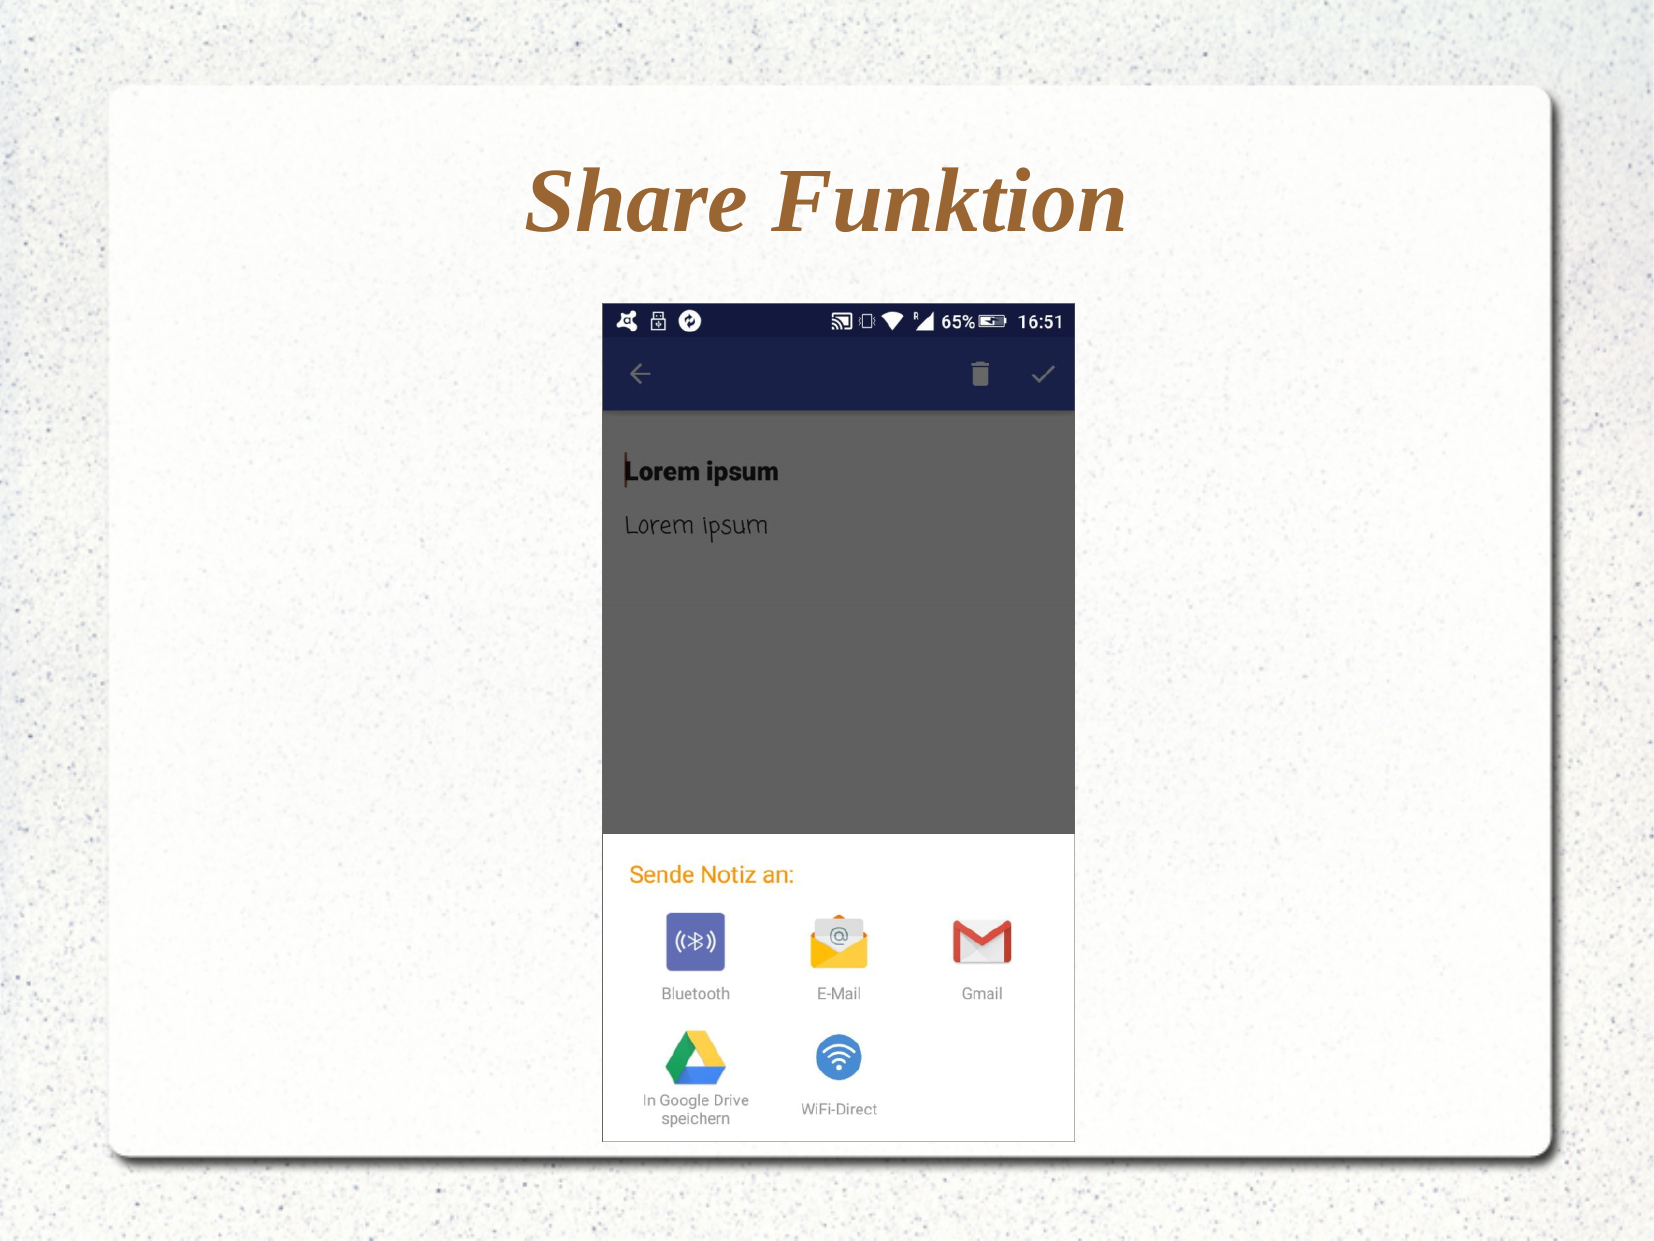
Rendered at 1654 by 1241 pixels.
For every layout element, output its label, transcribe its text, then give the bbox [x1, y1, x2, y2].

title Share Funktion [118, 96, 1536, 304]
picture [0, 0, 1654, 1241]
